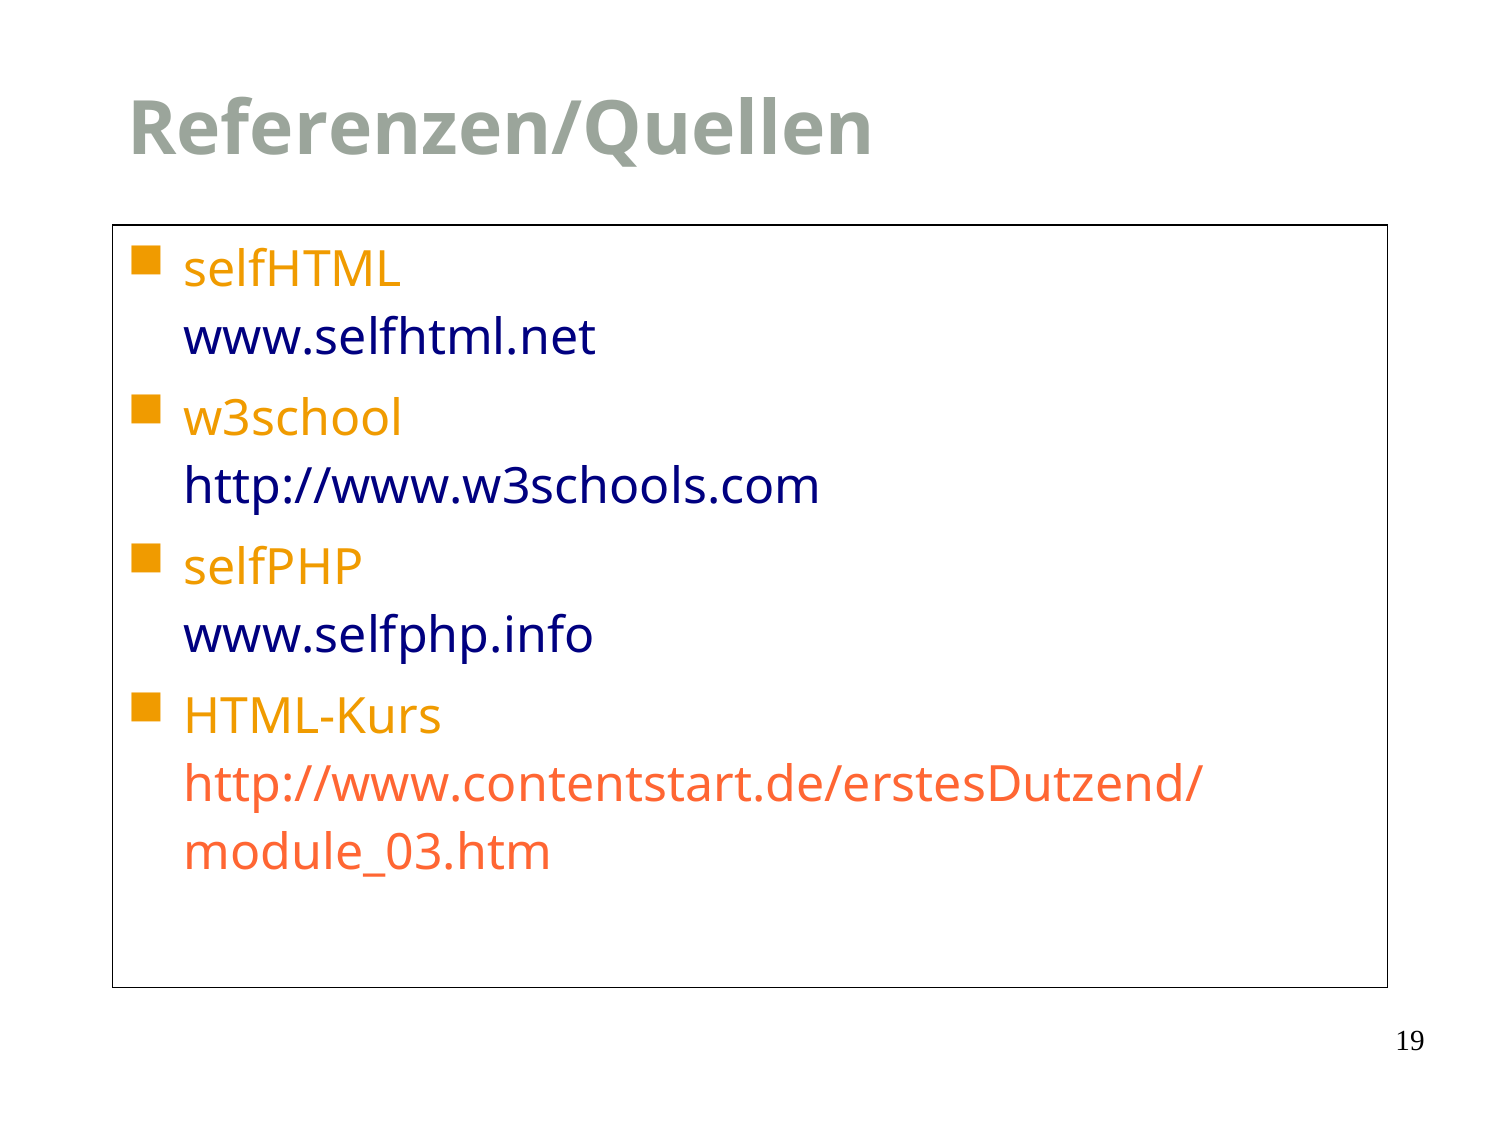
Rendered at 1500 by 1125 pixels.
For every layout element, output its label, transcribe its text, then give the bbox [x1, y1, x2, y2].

list selfHTML www.selfhtml.net w3school http://www.w3schools.com selfPHP www.selfphp.info HTML-Kurs http://www.contentstart.de/erstesDutzend/module_03.htm [112, 224, 1388, 988]
title Referenzen/Quellen [112, 71, 1388, 179]
